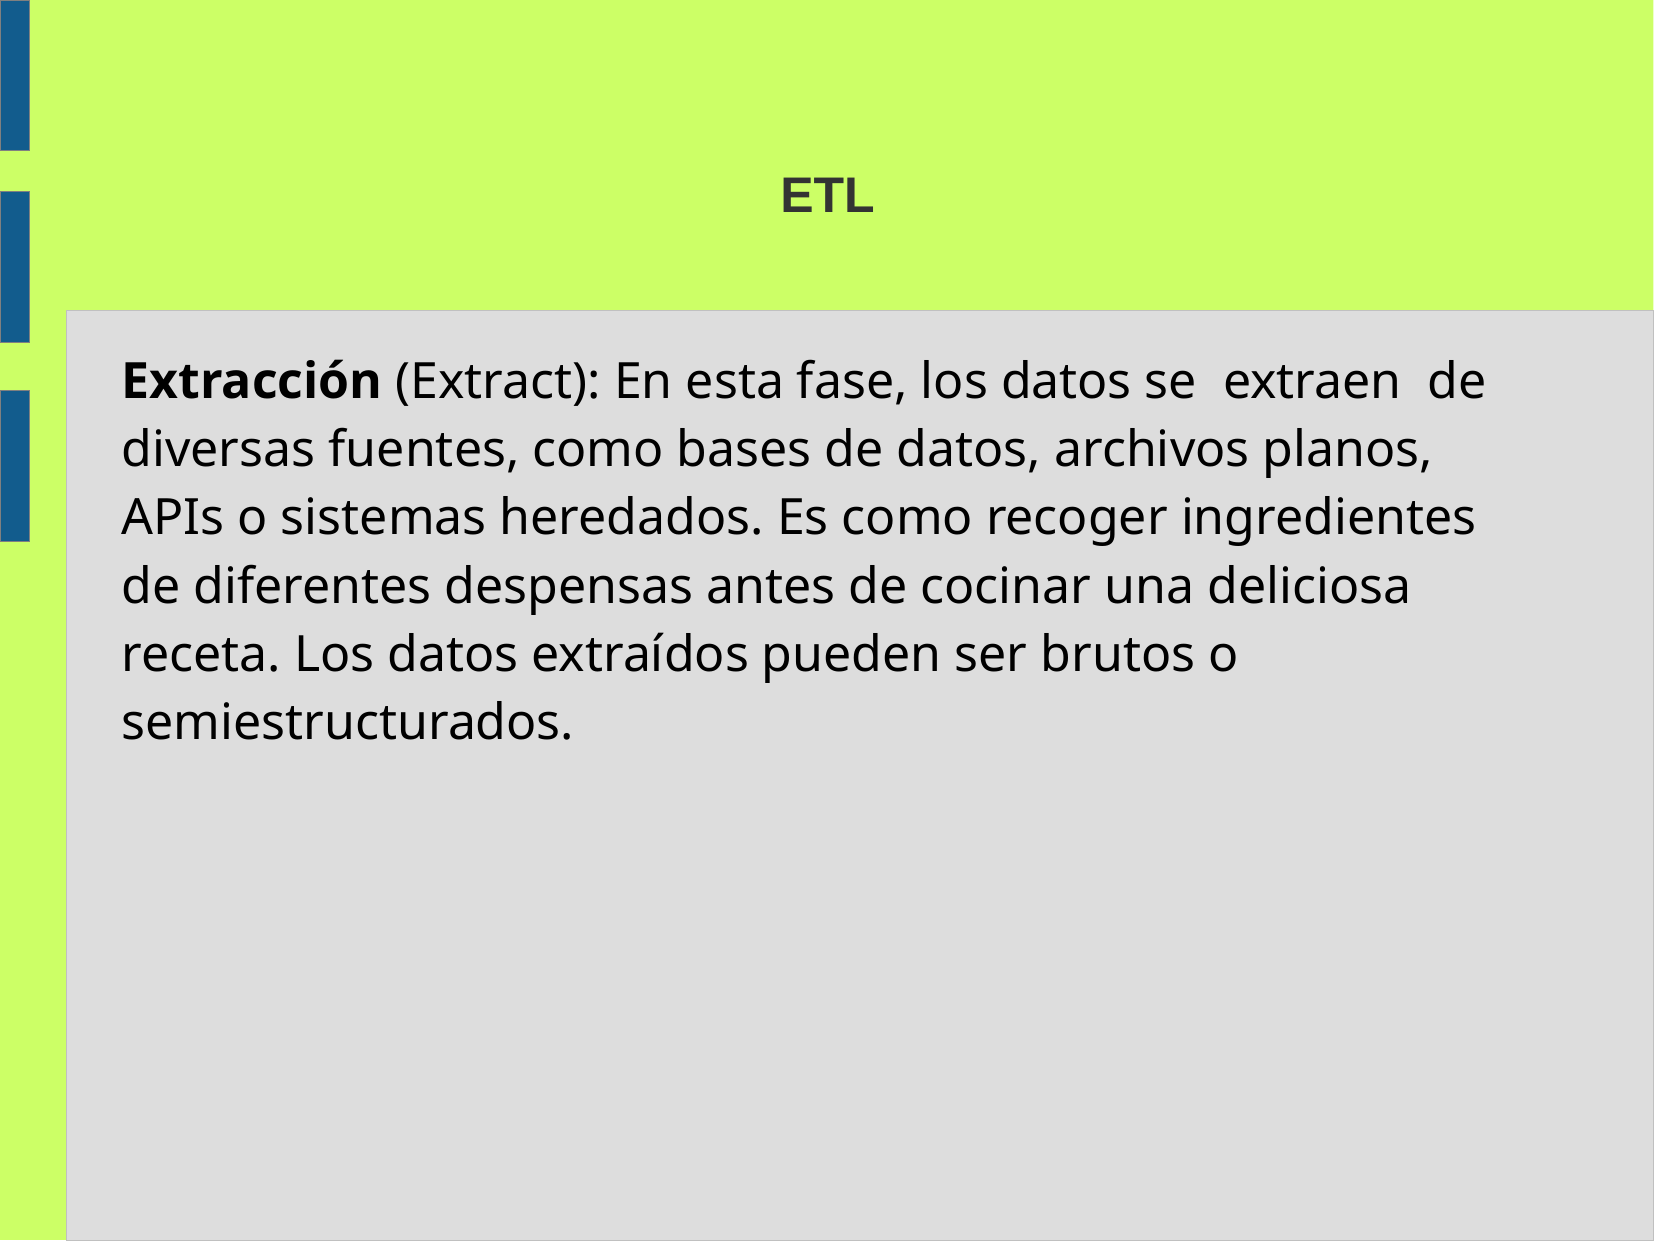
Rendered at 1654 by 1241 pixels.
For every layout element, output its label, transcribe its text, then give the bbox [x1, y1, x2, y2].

title ETL [121, 91, 1534, 299]
list Extracción (Extract): En esta fase, los datos se extraen de diversas fuentes, como bases de datos, archivos planos, APIs o sistemas heredados. Es como recoger ingredientes de diferentes despensas antes de cocinar una deliciosa receta. Los datos extraídos pueden ser brutos o semiestructurados. [121, 344, 1534, 1127]
